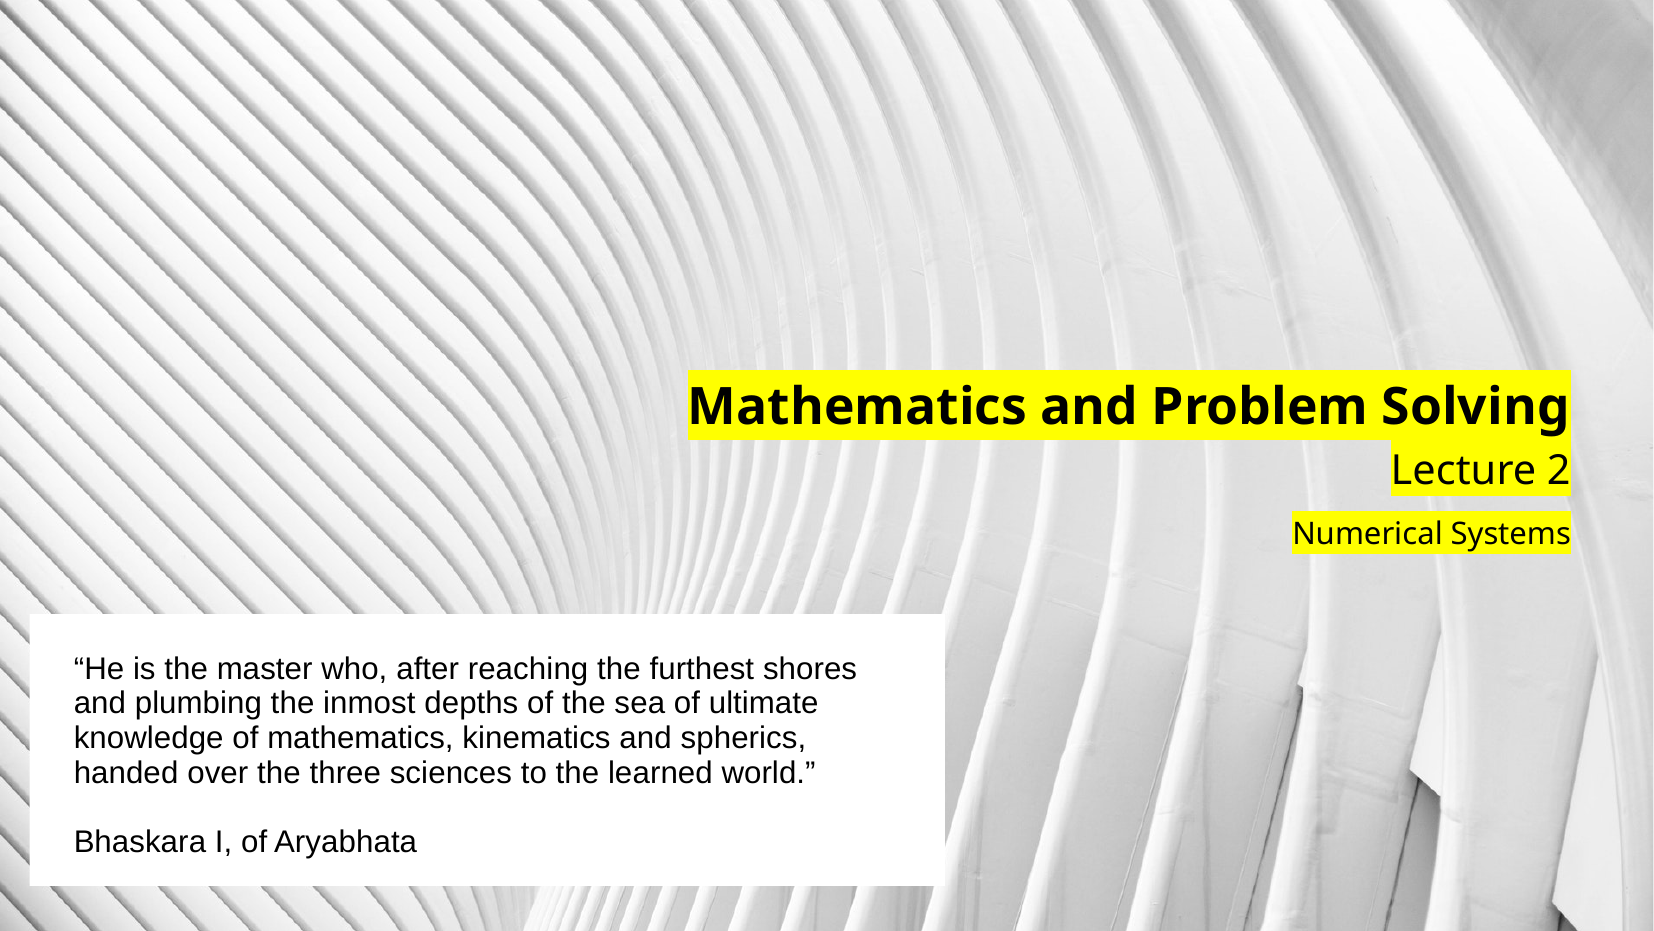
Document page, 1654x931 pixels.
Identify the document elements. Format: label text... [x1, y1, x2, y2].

picture [0, 0, 1654, 931]
list Mathematics and Problem Solving Lecture 2 Numerical Systems [82, 37, 1571, 886]
text_box [29, 614, 945, 886]
text_box “He is the master who, after reaching the furthest shores and plumbing the inmost depths of the sea of ultimate knowledge of mathematics, kinematics and spherics, handed over the three sciences to the learned world.” Bhaskara I, of Aryabhata [59, 643, 916, 867]
